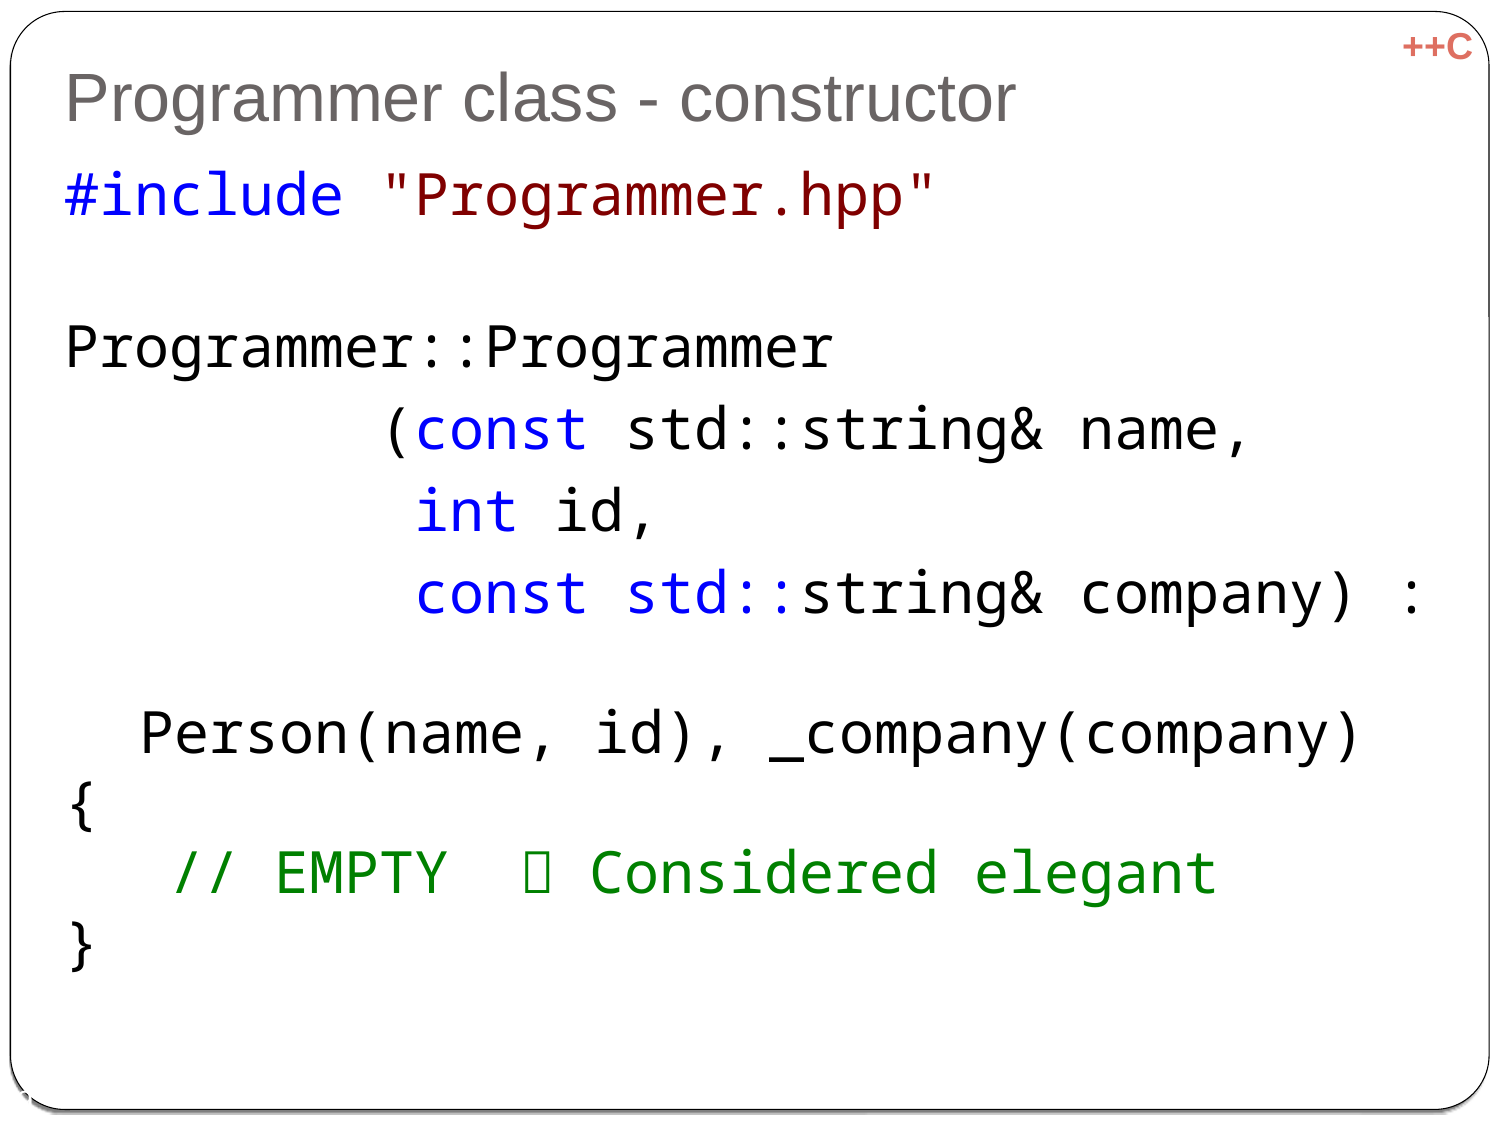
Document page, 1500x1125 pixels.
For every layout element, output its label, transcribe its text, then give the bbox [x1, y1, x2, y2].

slide_number <number> [0, 1074, 50, 1125]
list #include "Programmer.hpp" Programmer::Programmer (const std::string& name, int id, const std::string& company) : Person(name, id), _company(company) { // EMPTY  Considered elegant } [50, 149, 1450, 1088]
title Programmer class - constructor [50, 45, 1450, 149]
